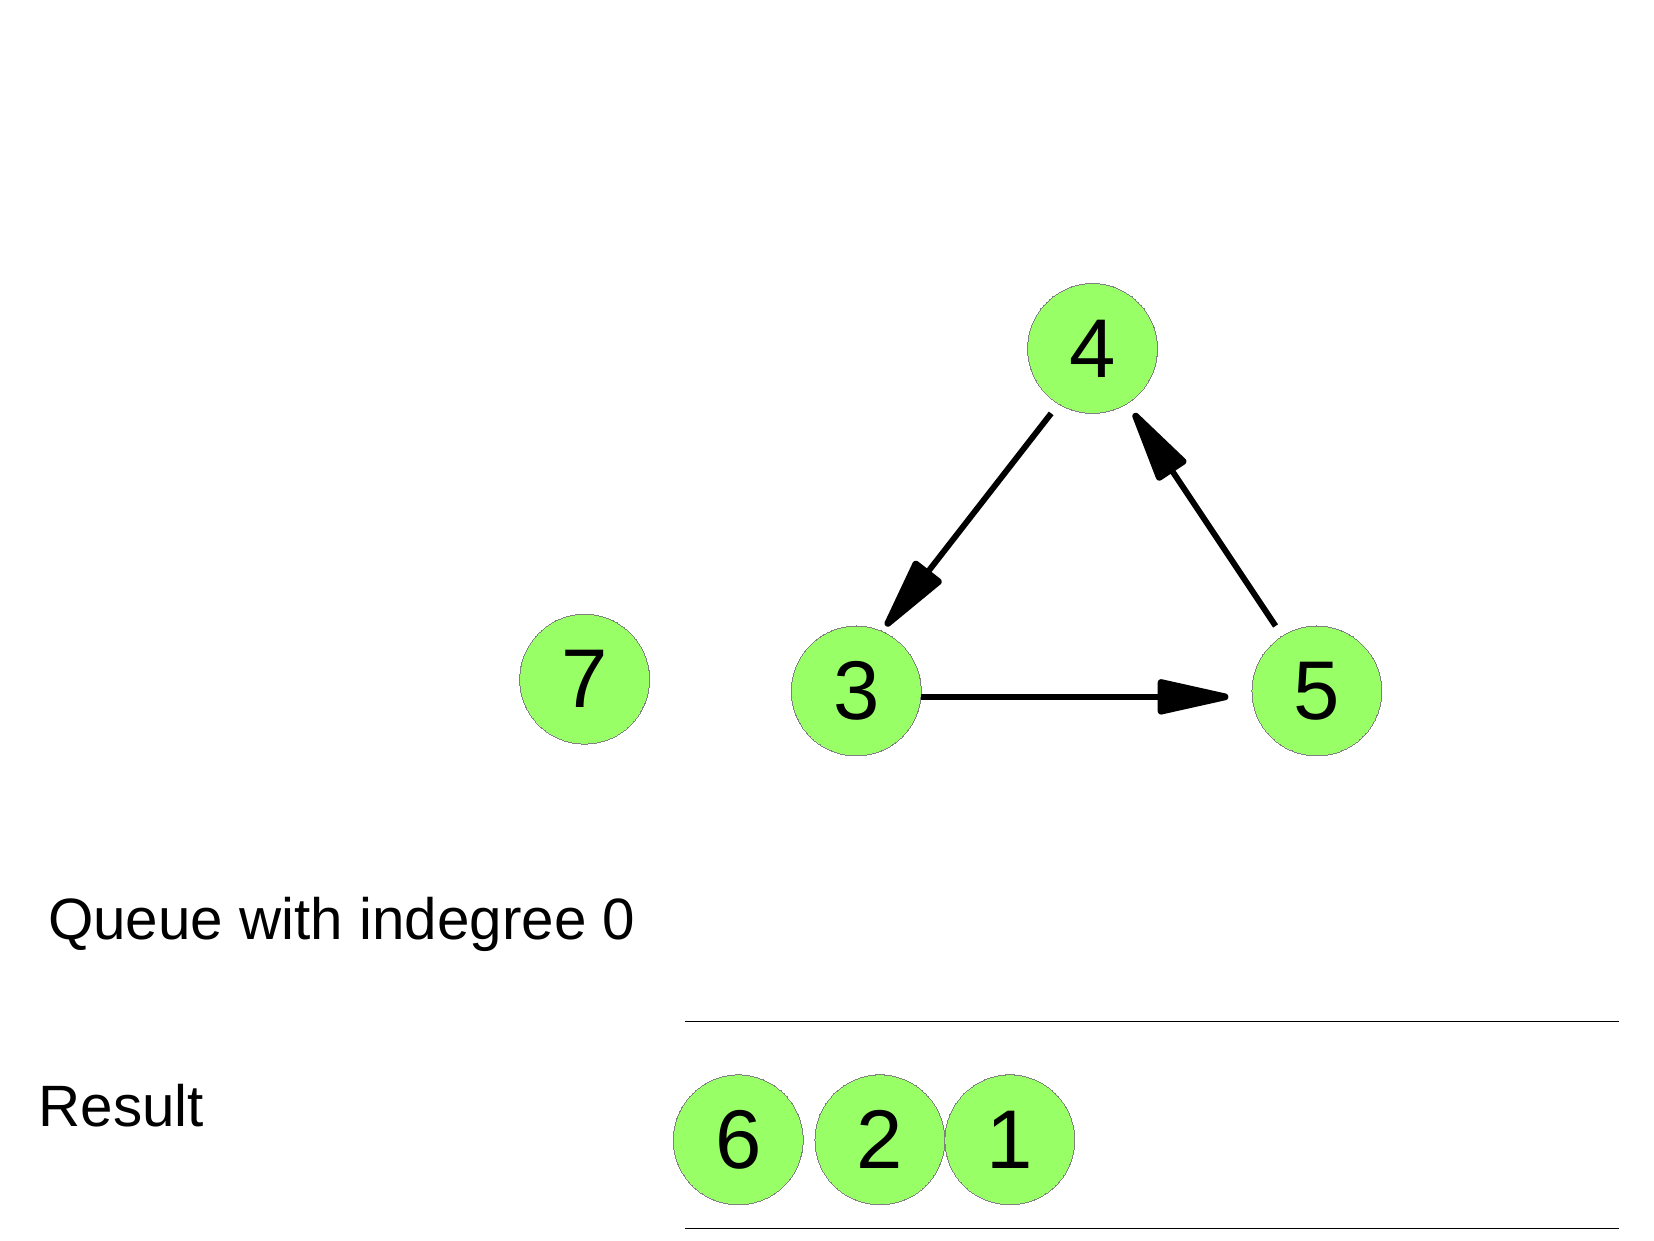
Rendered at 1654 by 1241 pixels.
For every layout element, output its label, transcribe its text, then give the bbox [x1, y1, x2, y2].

text_box 5 [1251, 625, 1382, 756]
text_box Queue with indegree 0 [33, 879, 650, 960]
text_box 1 [945, 1074, 1075, 1205]
text_box 7 [519, 614, 650, 745]
text_box 2 [814, 1074, 945, 1205]
text_box 4 [1027, 283, 1158, 414]
text_box 3 [791, 625, 922, 756]
text_box 6 [673, 1074, 804, 1205]
text_box Result [23, 1065, 219, 1146]
